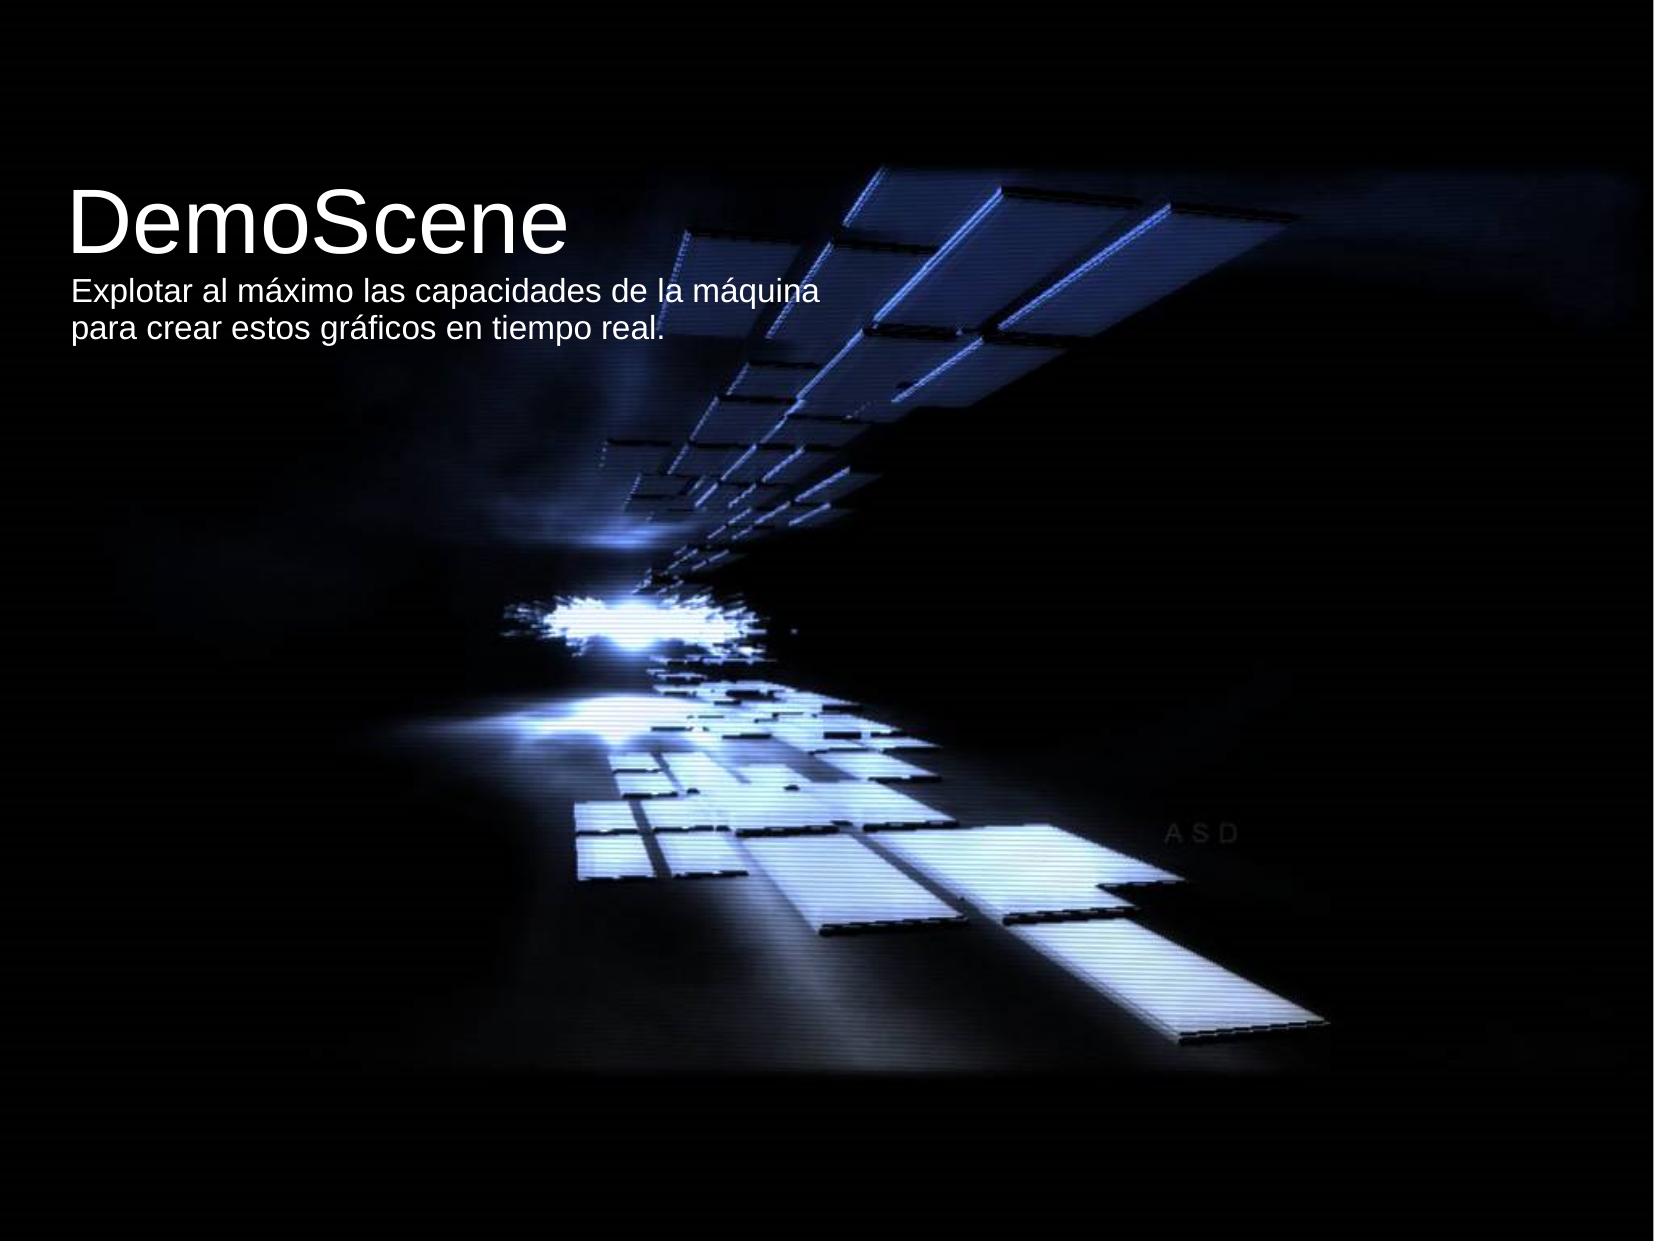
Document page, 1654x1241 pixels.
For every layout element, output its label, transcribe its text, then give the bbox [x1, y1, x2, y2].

picture [0, 0, 1654, 1241]
title Explotar al máximo las capacidades de la máquina para crear estos gráficos en tiempo real. [70, 206, 1560, 414]
title DemoScene [0, 118, 1063, 326]
